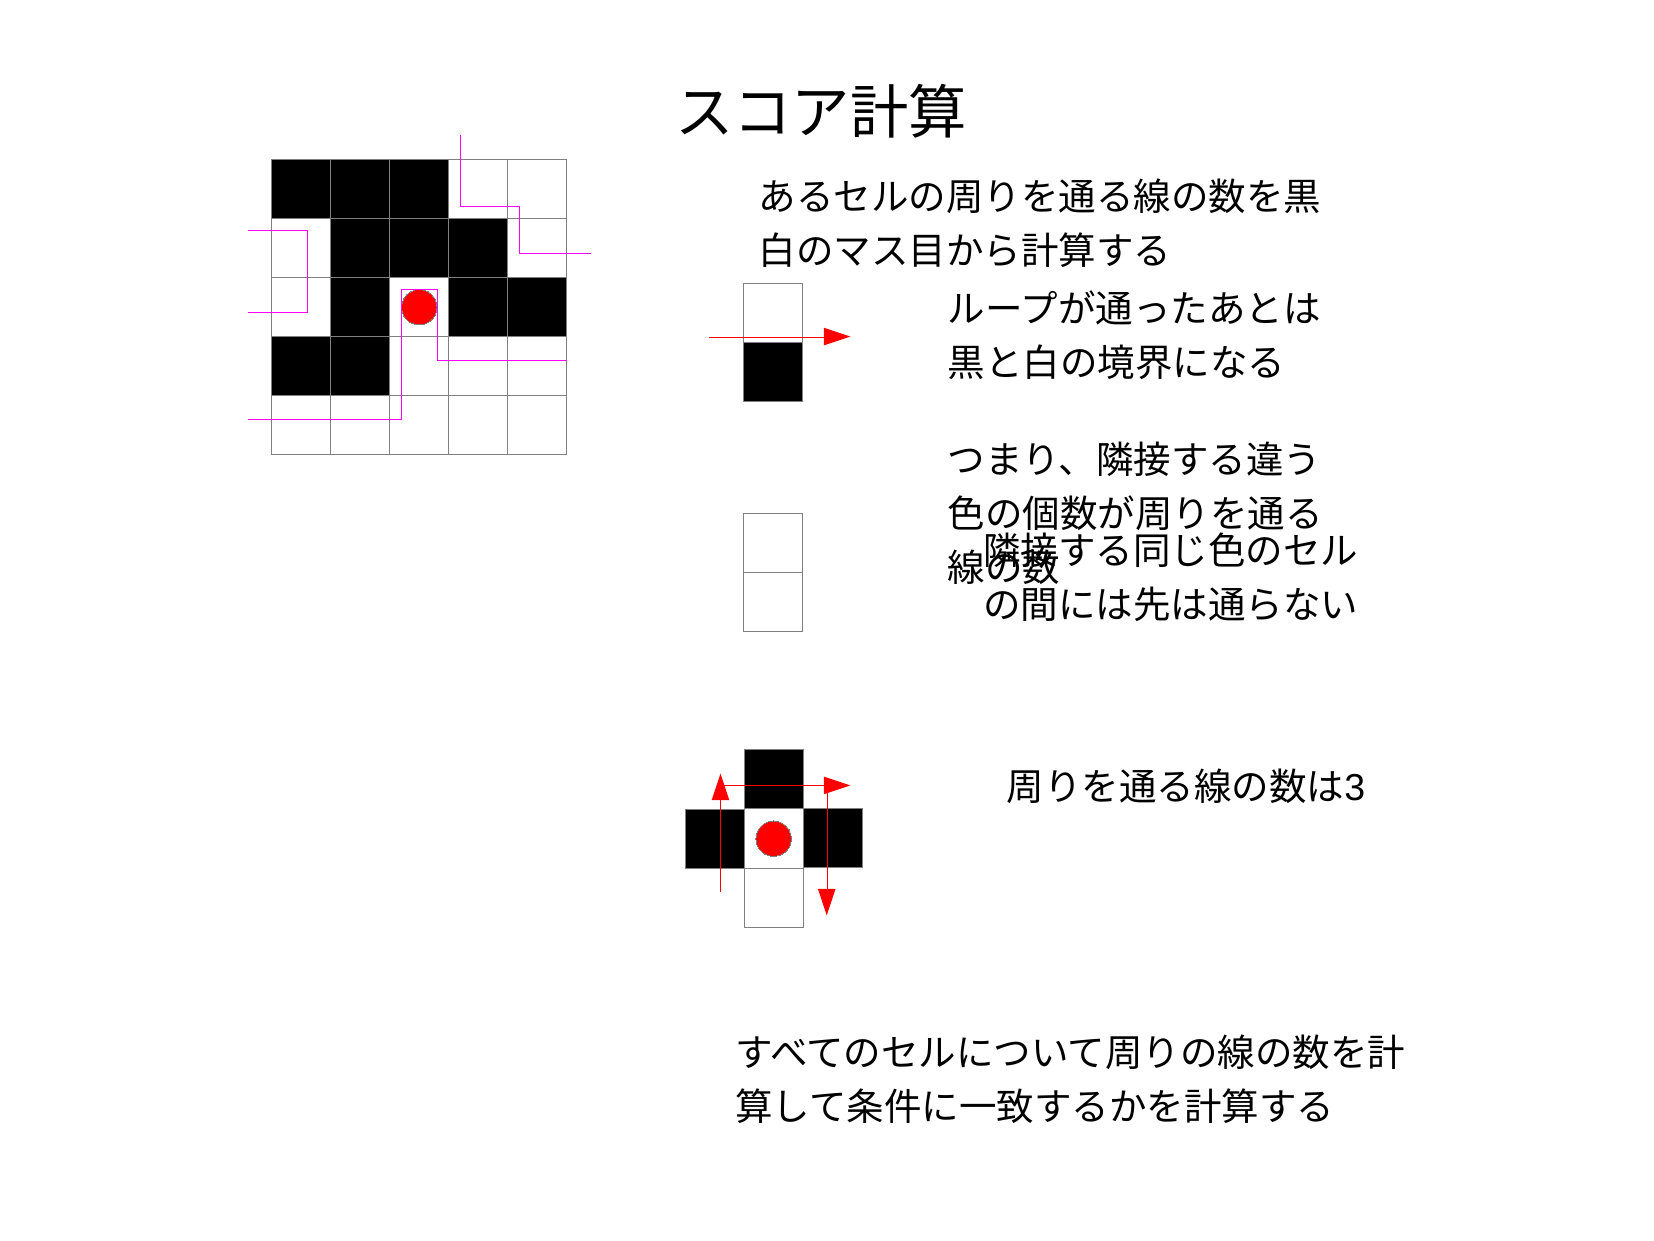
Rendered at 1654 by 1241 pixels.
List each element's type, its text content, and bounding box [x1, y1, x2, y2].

text_box [461, 159, 567, 253]
text_box 隣接する同じ色のセルの間には先は通らない [968, 513, 1394, 604]
text_box [743, 513, 803, 632]
text_box あるセルの周りを通る線の数を黒白のマス目から計算する [744, 159, 1347, 250]
text_box [743, 338, 803, 402]
text_box [743, 283, 803, 337]
text_box [271, 290, 567, 455]
text_box [685, 809, 720, 869]
text_box [271, 231, 307, 312]
text_box [744, 749, 804, 785]
text_box 周りを通る線の数は3 [992, 750, 1418, 807]
text_box [828, 808, 863, 868]
text_box [271, 159, 567, 419]
text_box ループが通ったあとは黒と白の境界になる つまり、隣接する違う色の個数が周りを通る線の数 [933, 271, 1371, 474]
text_box スコア計算 [124, 59, 1518, 133]
text_box すべてのセルについて周りの線の数を計算して条件に一致するかを計算する [720, 1015, 1453, 1106]
text_box [721, 786, 827, 928]
